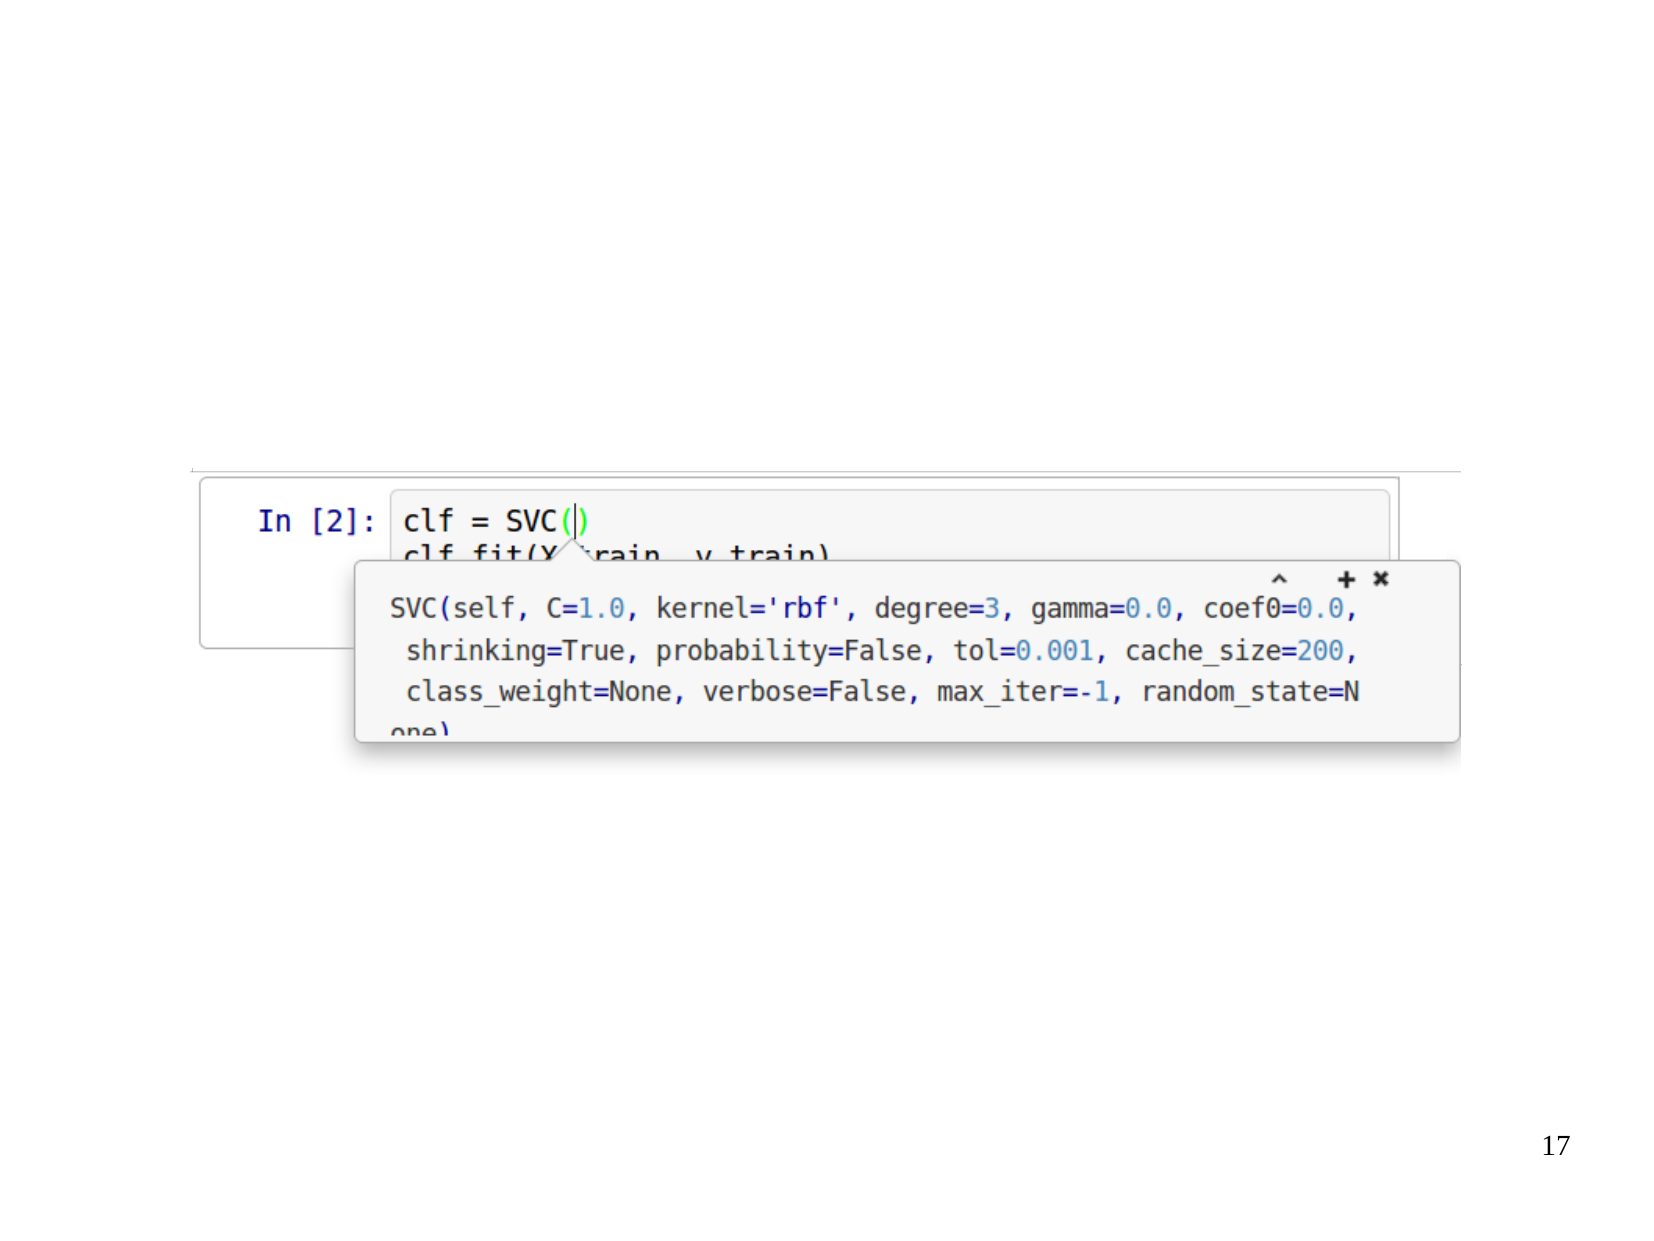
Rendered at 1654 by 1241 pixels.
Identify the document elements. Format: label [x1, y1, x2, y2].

picture [190, 468, 1462, 775]
